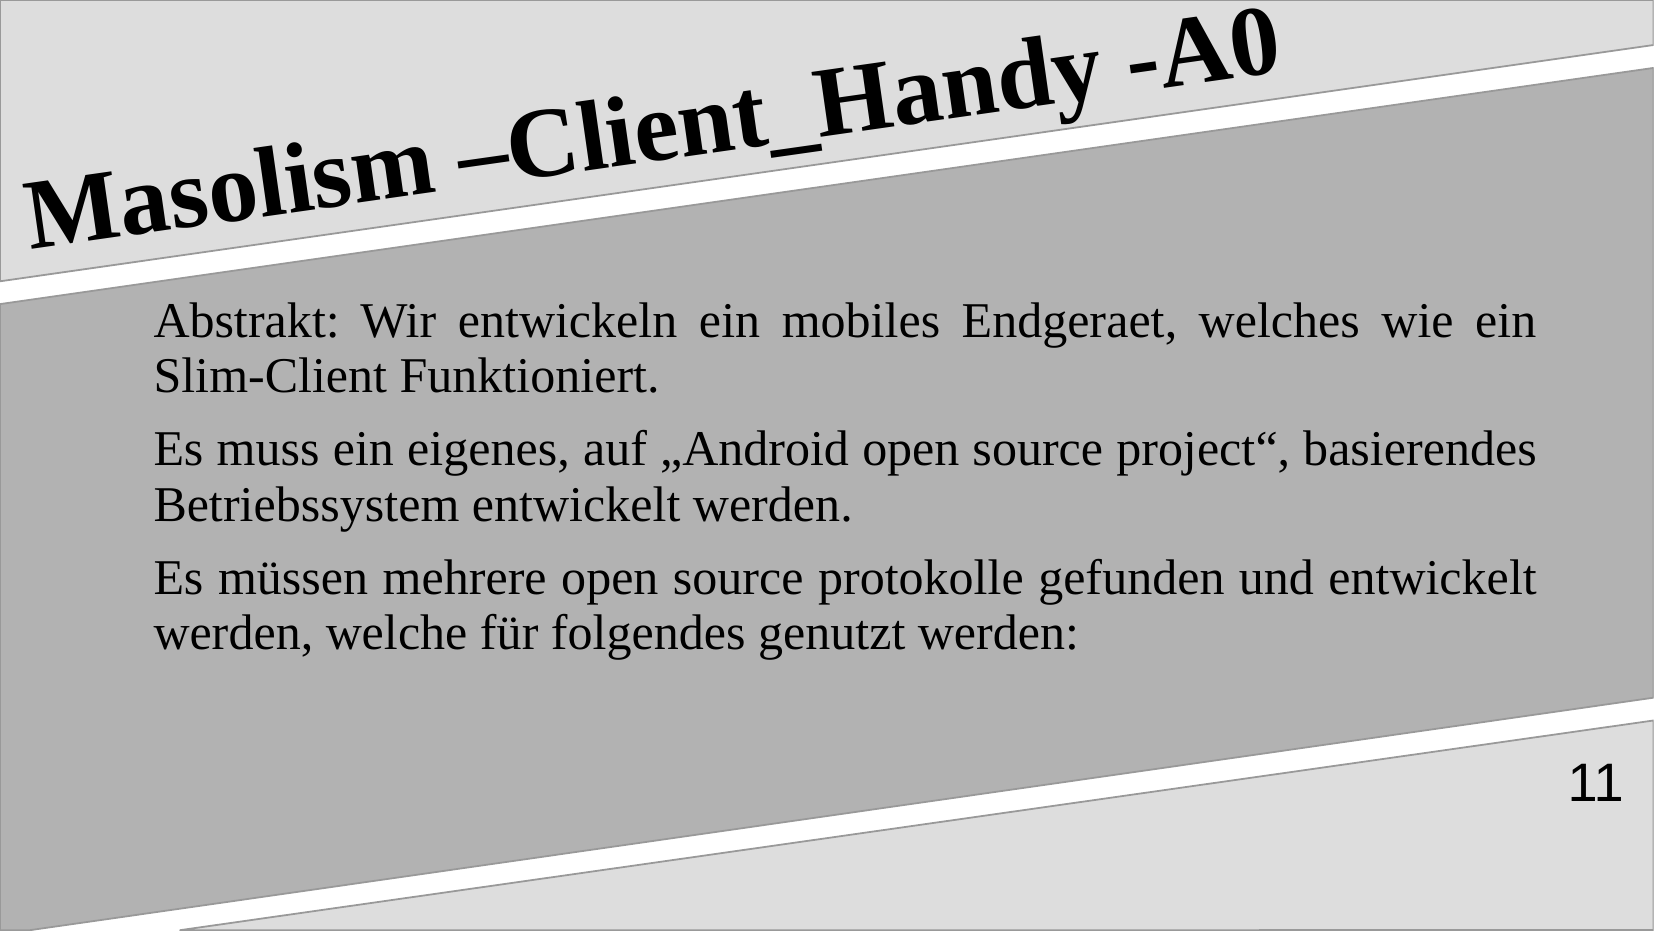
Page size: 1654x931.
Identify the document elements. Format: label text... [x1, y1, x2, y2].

title Masolism –Client_Handy -A0 [11, 0, 1496, 272]
list Abstrakt: Wir entwickeln ein mobiles Endgeraet, welches wie ein Slim-Client Funktioniert. Es muss ein eigenes, auf „Android open source project“, basierendes Betriebssystem entwickelt werden. Es müssen mehrere open source protokolle gefunden und entwickelt werden, welche für folgendes genutzt werden: [82, 292, 1538, 833]
